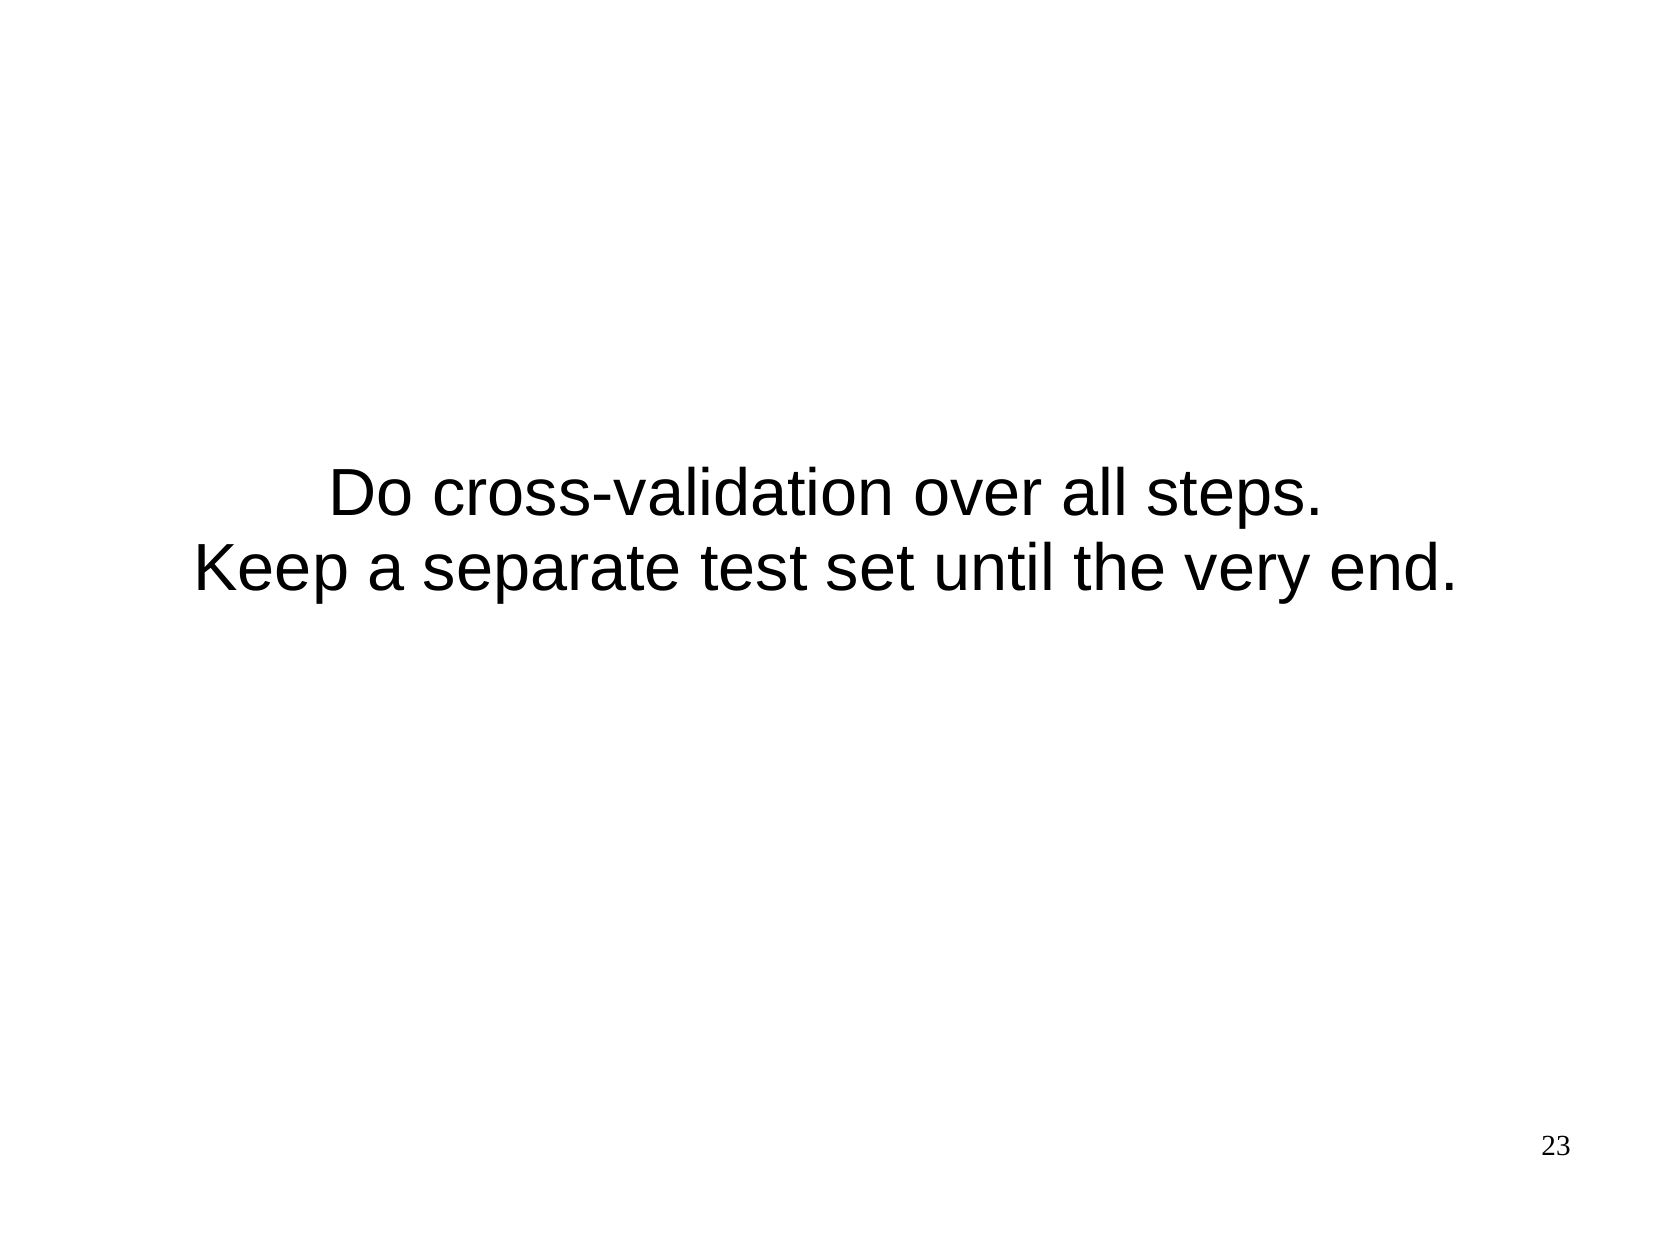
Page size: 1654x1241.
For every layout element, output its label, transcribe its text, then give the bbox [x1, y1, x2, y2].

subtitle Do cross-validation over all steps. Keep a separate test set until the very end. [82, 49, 1571, 1010]
